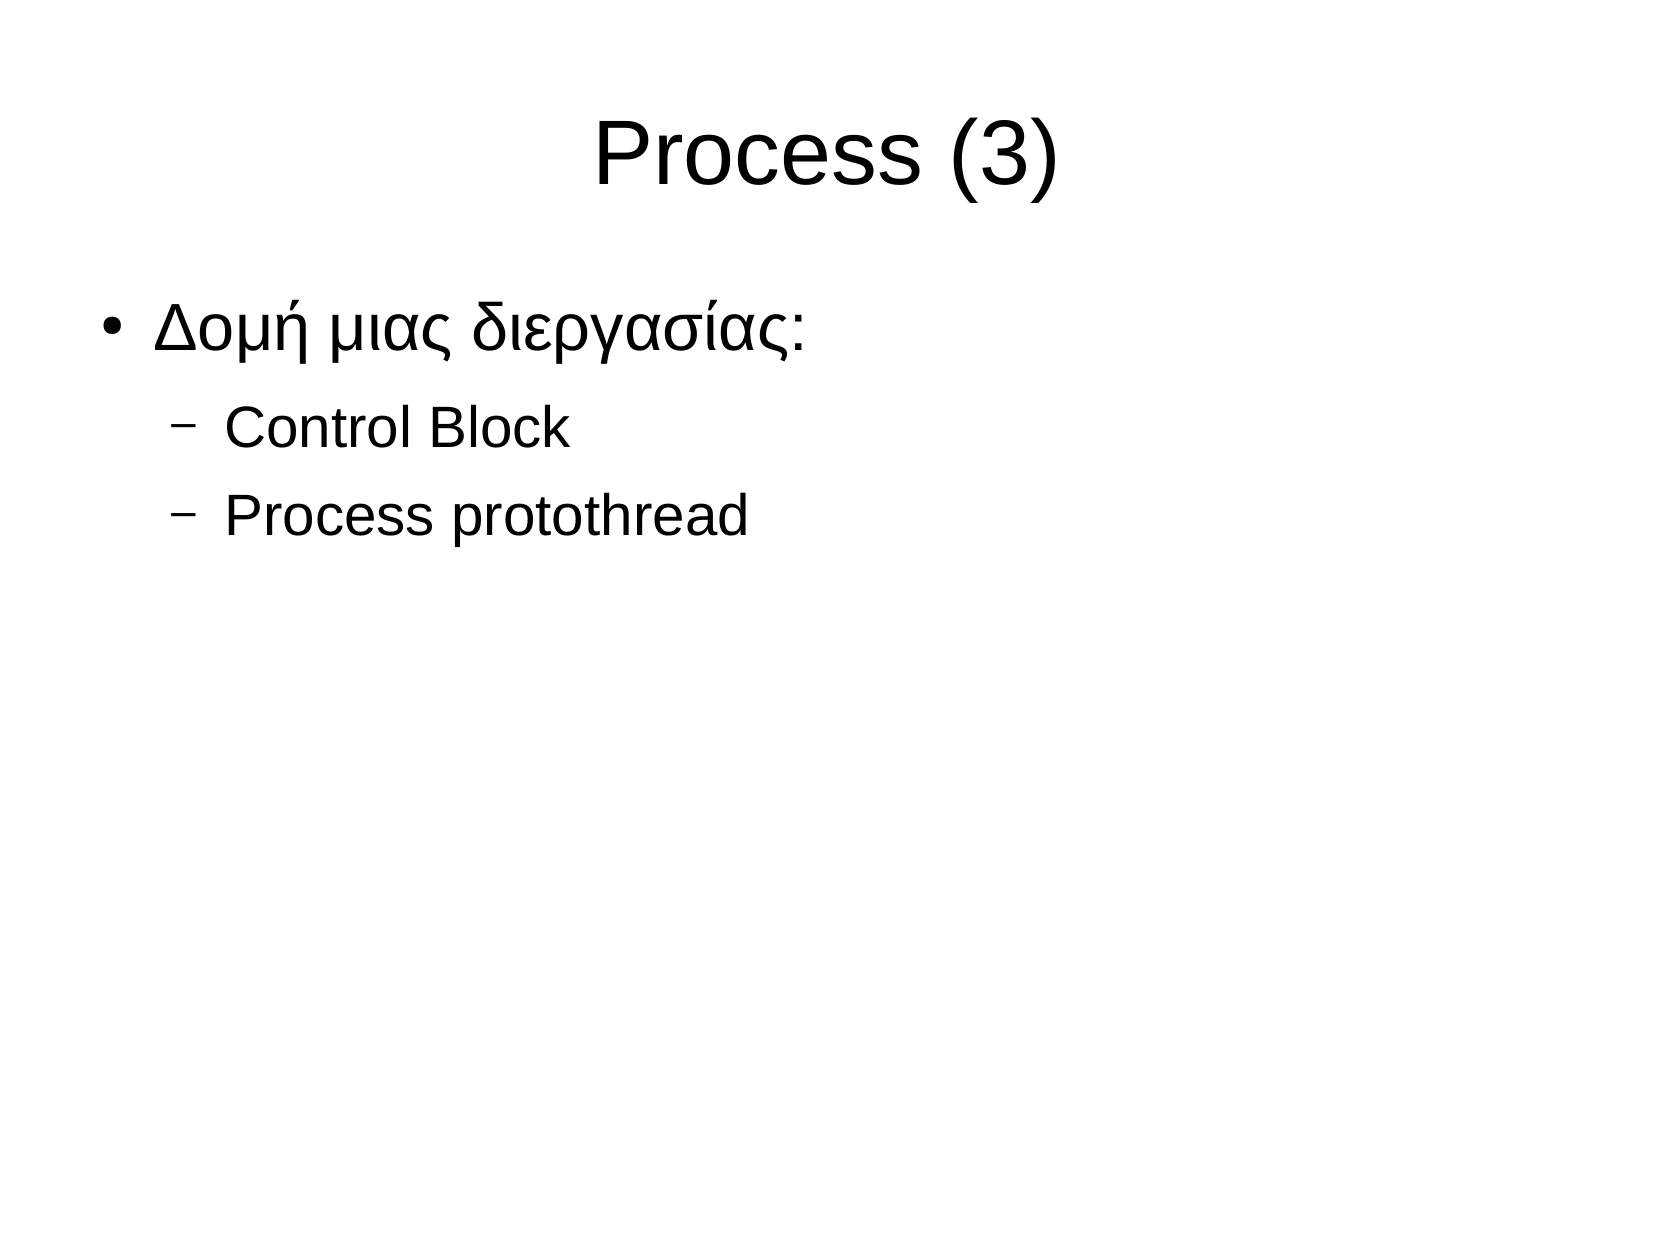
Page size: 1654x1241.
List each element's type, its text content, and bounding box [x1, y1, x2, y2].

list Δομή μιας διεργασίας: Control Block Process protothread [82, 290, 1571, 1010]
title Process (3) [82, 49, 1571, 257]
